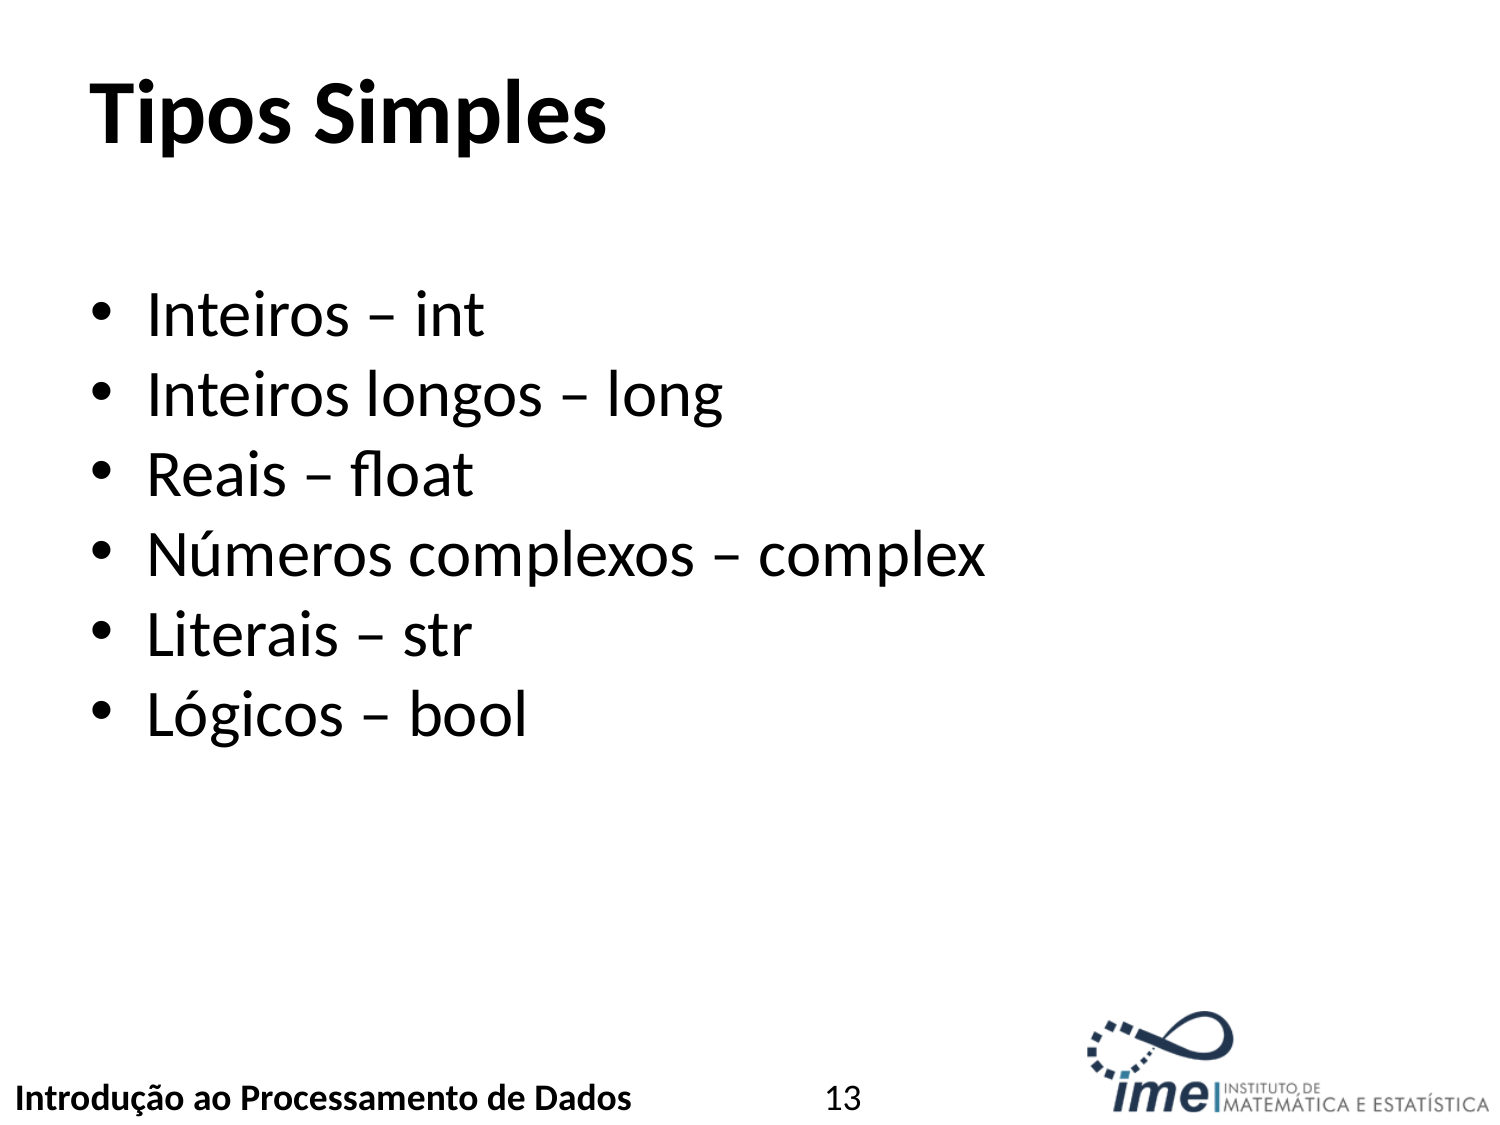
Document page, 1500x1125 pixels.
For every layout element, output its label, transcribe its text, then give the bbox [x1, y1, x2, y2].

text_box Tipos Simples [75, 45, 1425, 233]
text_box Inteiros – int Inteiros longos – long Reais – float Números complexos – complex Literais – str Lógicos – bool [75, 262, 1425, 1005]
text_box <number> [808, 1065, 1159, 1125]
picture [1086, 1011, 1495, 1115]
